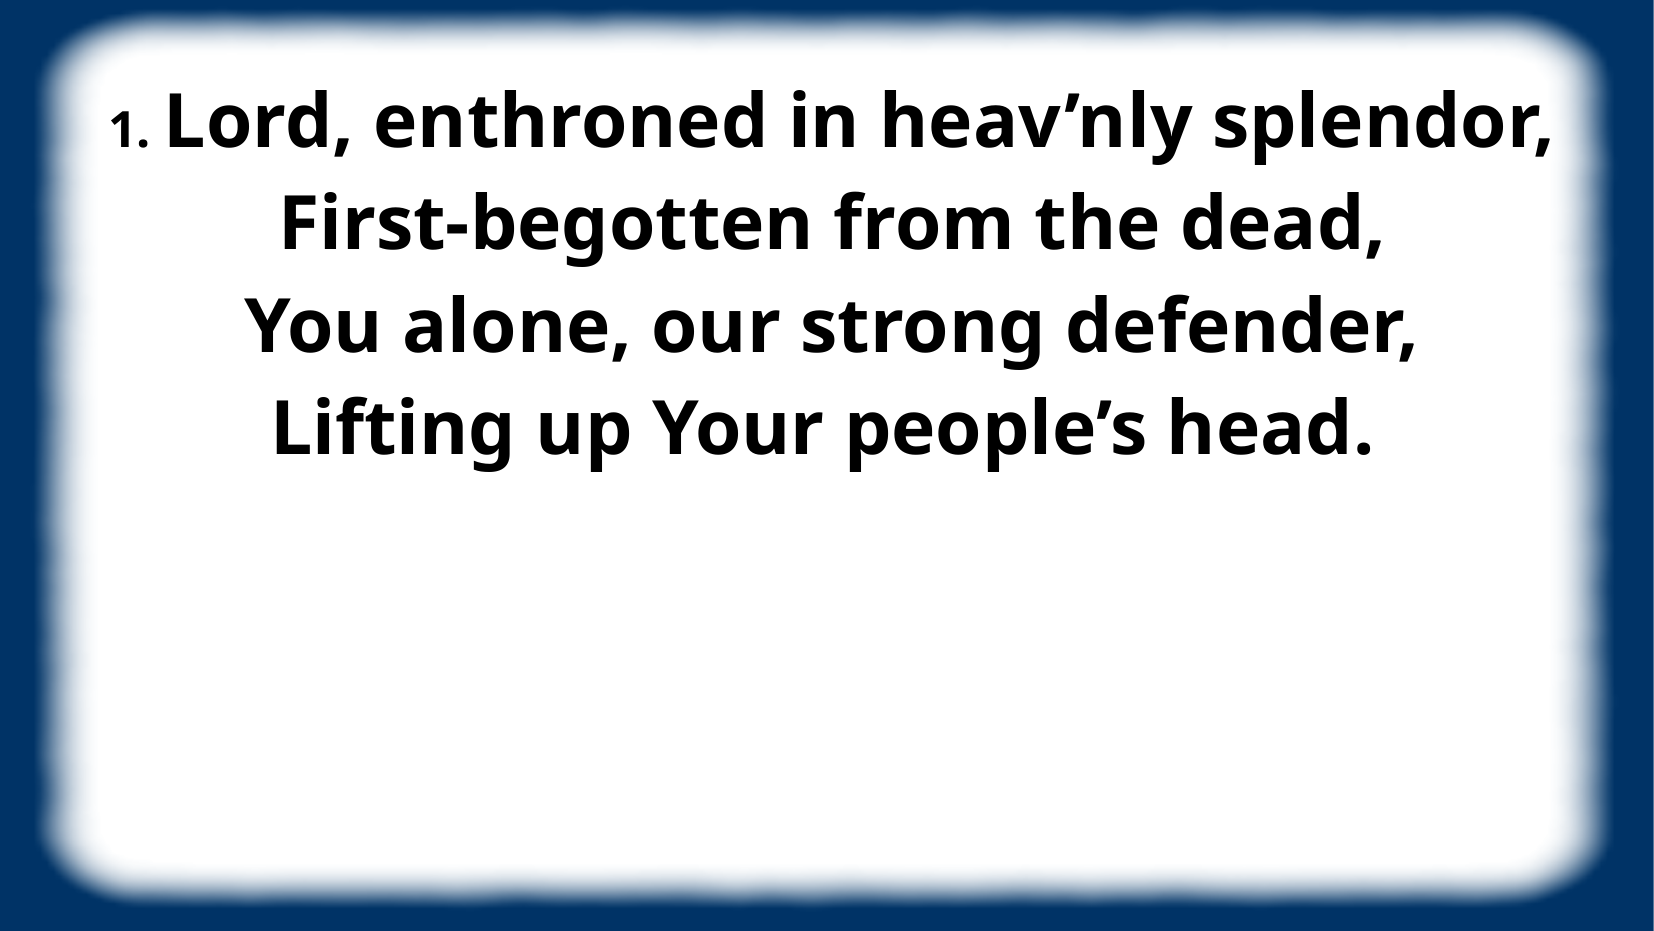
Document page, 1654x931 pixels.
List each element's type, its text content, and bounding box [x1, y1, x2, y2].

picture [0, 0, 1654, 931]
text_box 1. Lord, enthroned in heav’nly splendor, First-begotten from the dead, You alone, our strong defender, Lifting up Your people’s head. [75, 60, 1591, 574]
